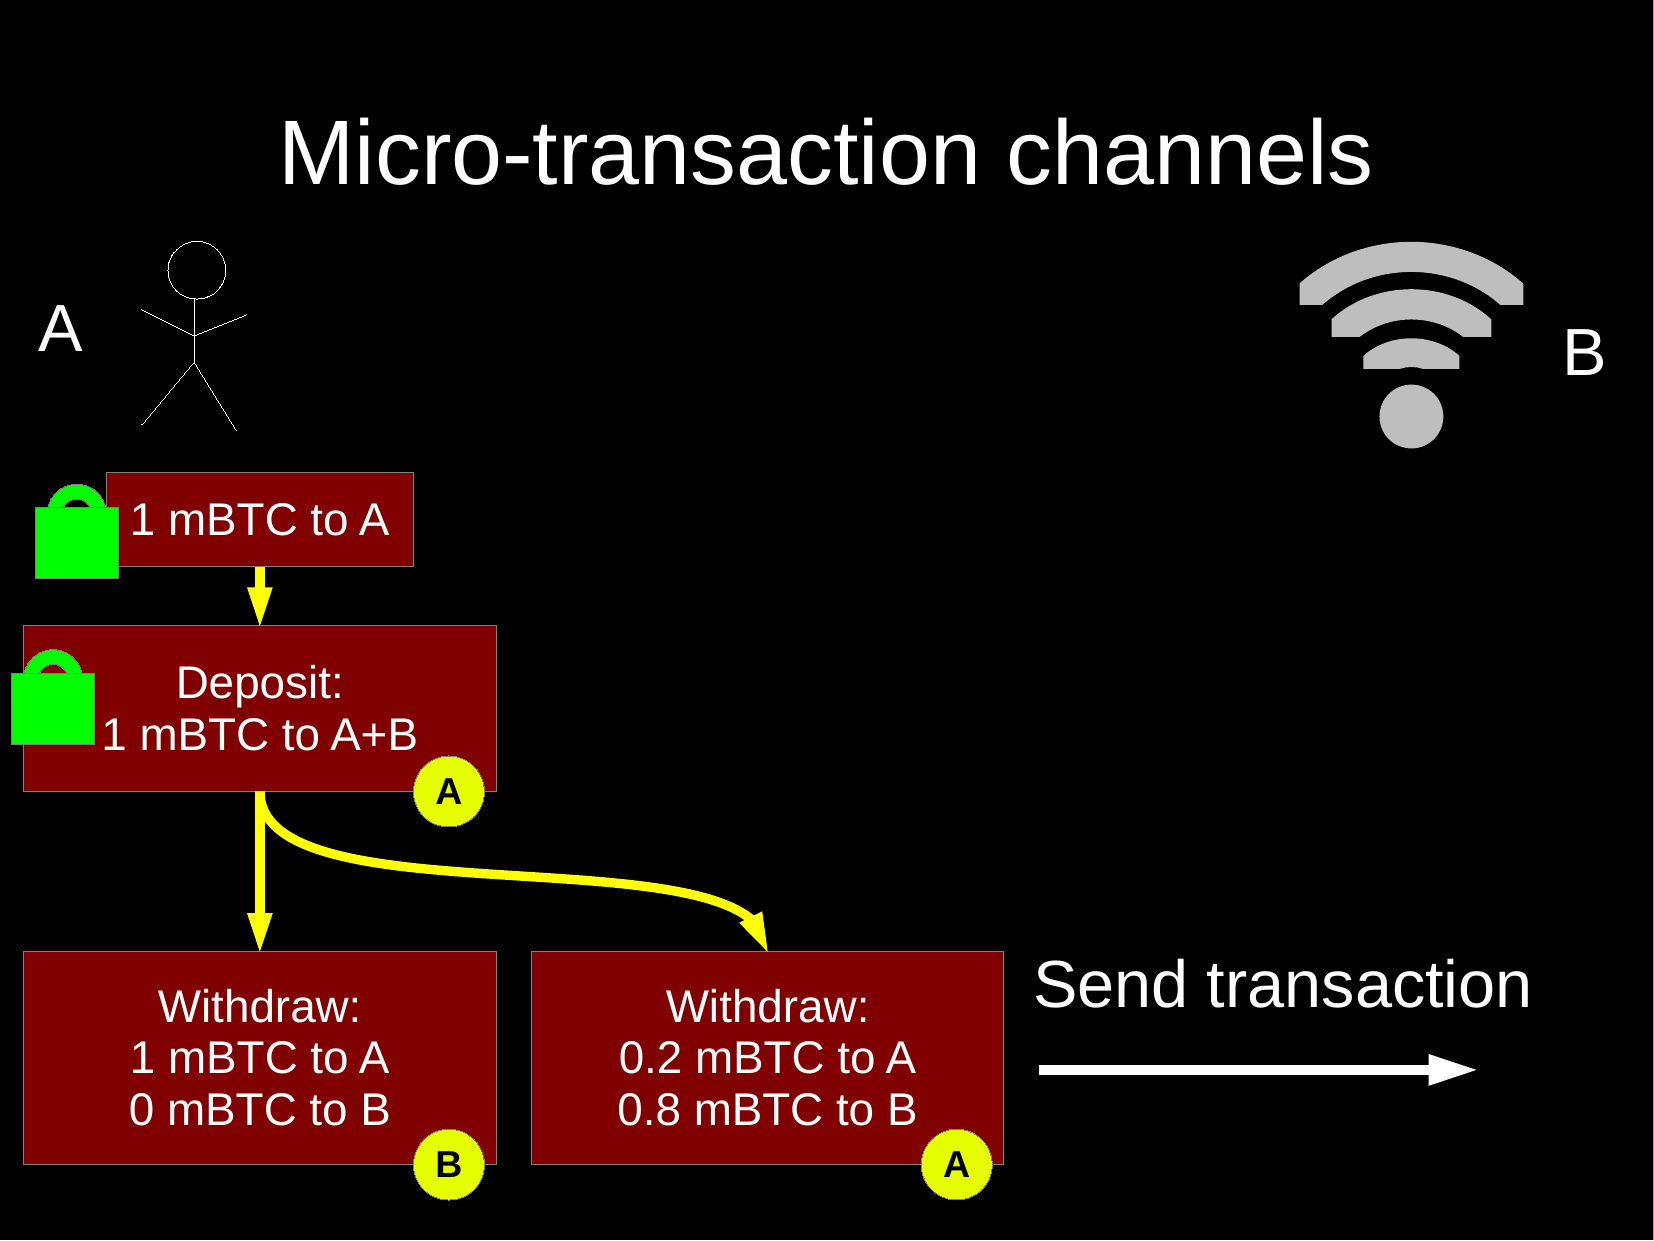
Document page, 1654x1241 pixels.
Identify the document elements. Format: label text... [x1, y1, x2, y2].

text_box 1 mBTC to A [106, 472, 414, 567]
text_box A [921, 1129, 993, 1200]
text_box Withdraw: 0.2 mBTC to A 0.8 mBTC to B [531, 951, 1004, 1165]
text_box A [23, 283, 98, 374]
text_box [35, 484, 119, 579]
picture [1275, 200, 1548, 473]
text_box [11, 649, 95, 745]
text_box Deposit: 1 mBTC to A+B [23, 625, 497, 792]
text_box Withdraw: 1 mBTC to A 0 mBTC to B [23, 951, 497, 1165]
text_box B [1547, 307, 1622, 397]
text_box B [413, 1129, 485, 1201]
text_box Send transaction [1018, 939, 1551, 1030]
title Micro-transaction channels [82, 49, 1571, 257]
text_box A [413, 755, 485, 827]
